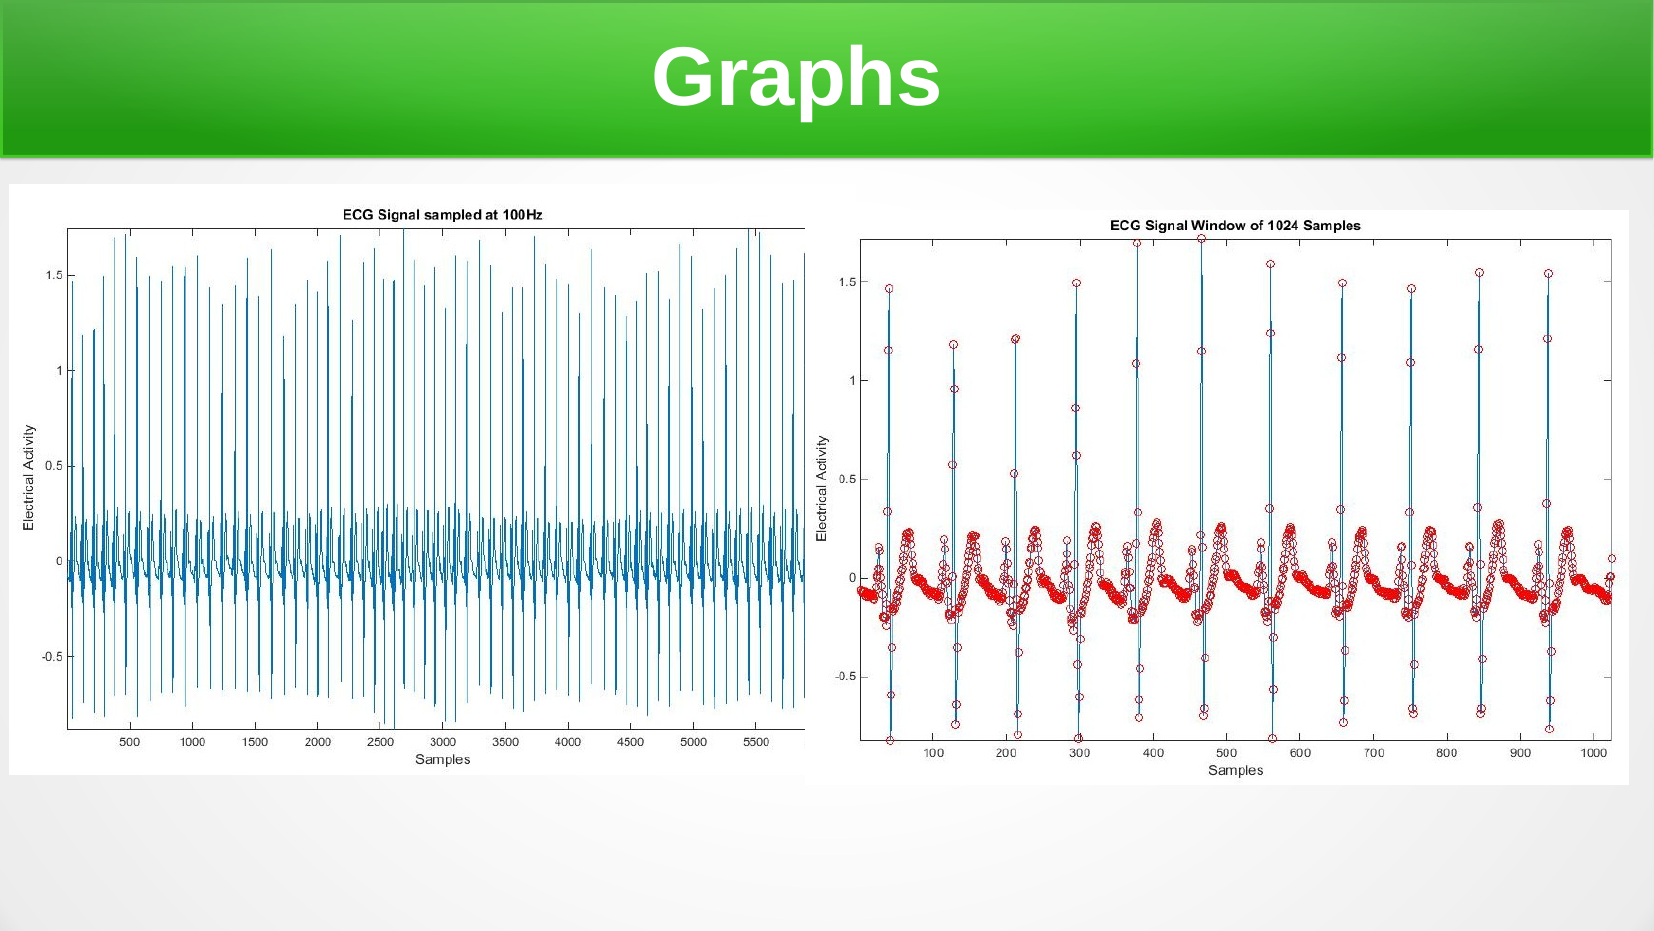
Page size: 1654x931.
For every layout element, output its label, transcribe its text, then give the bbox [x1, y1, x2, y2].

picture [9, 184, 1629, 785]
title Graphs [53, 23, 1542, 130]
